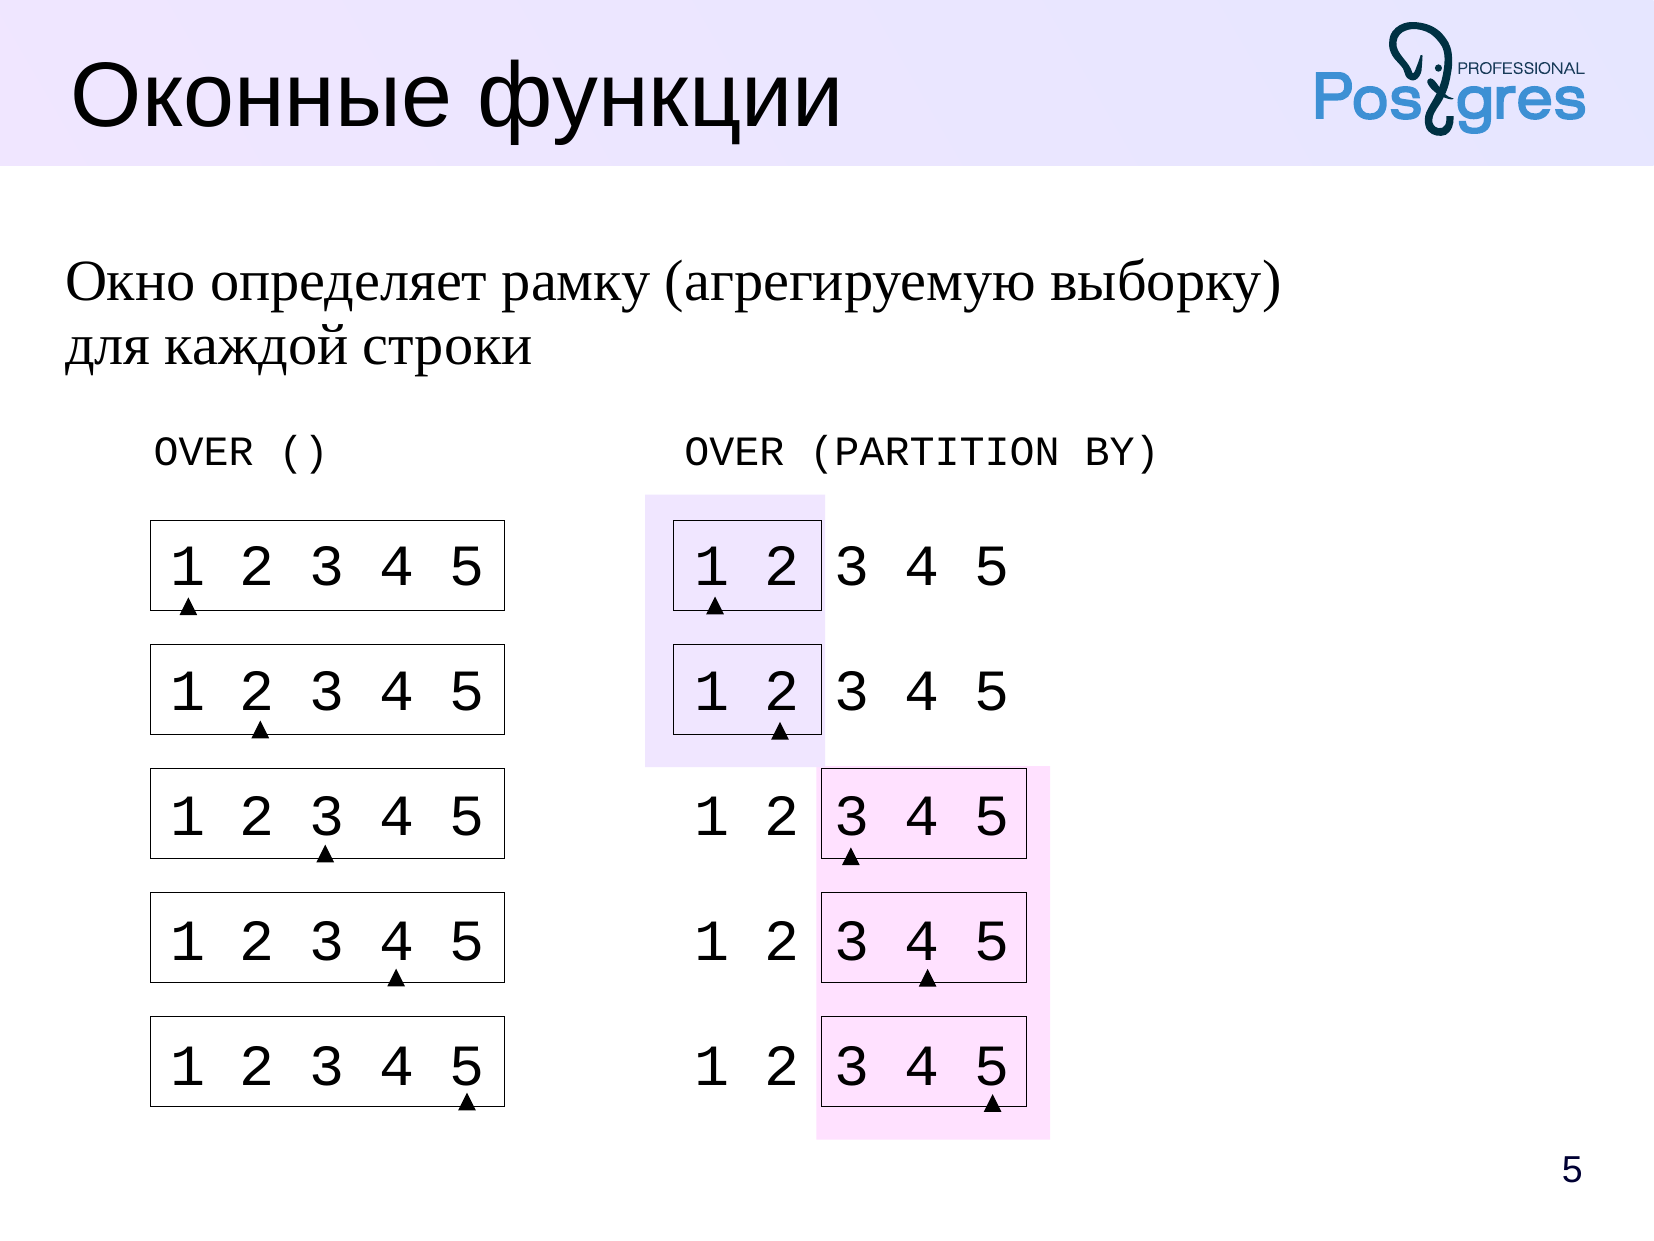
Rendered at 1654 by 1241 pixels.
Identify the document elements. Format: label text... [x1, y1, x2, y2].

title Оконные функции [70, 43, 1241, 147]
list Окно определяет рамку (агрегируемую выборку) для каждой строки OVER () OVER (PARTITION BY) 1 2 3 4 5 1 2 3 4 5 1 2 3 4 5 1 2 3 4 5 1 2 3 4 5 1 2 3 4 5 1 2 3 4 5 1 2 3 4 5 1 2 3 4 5 1 2 3 4 5 [64, 248, 1577, 1150]
